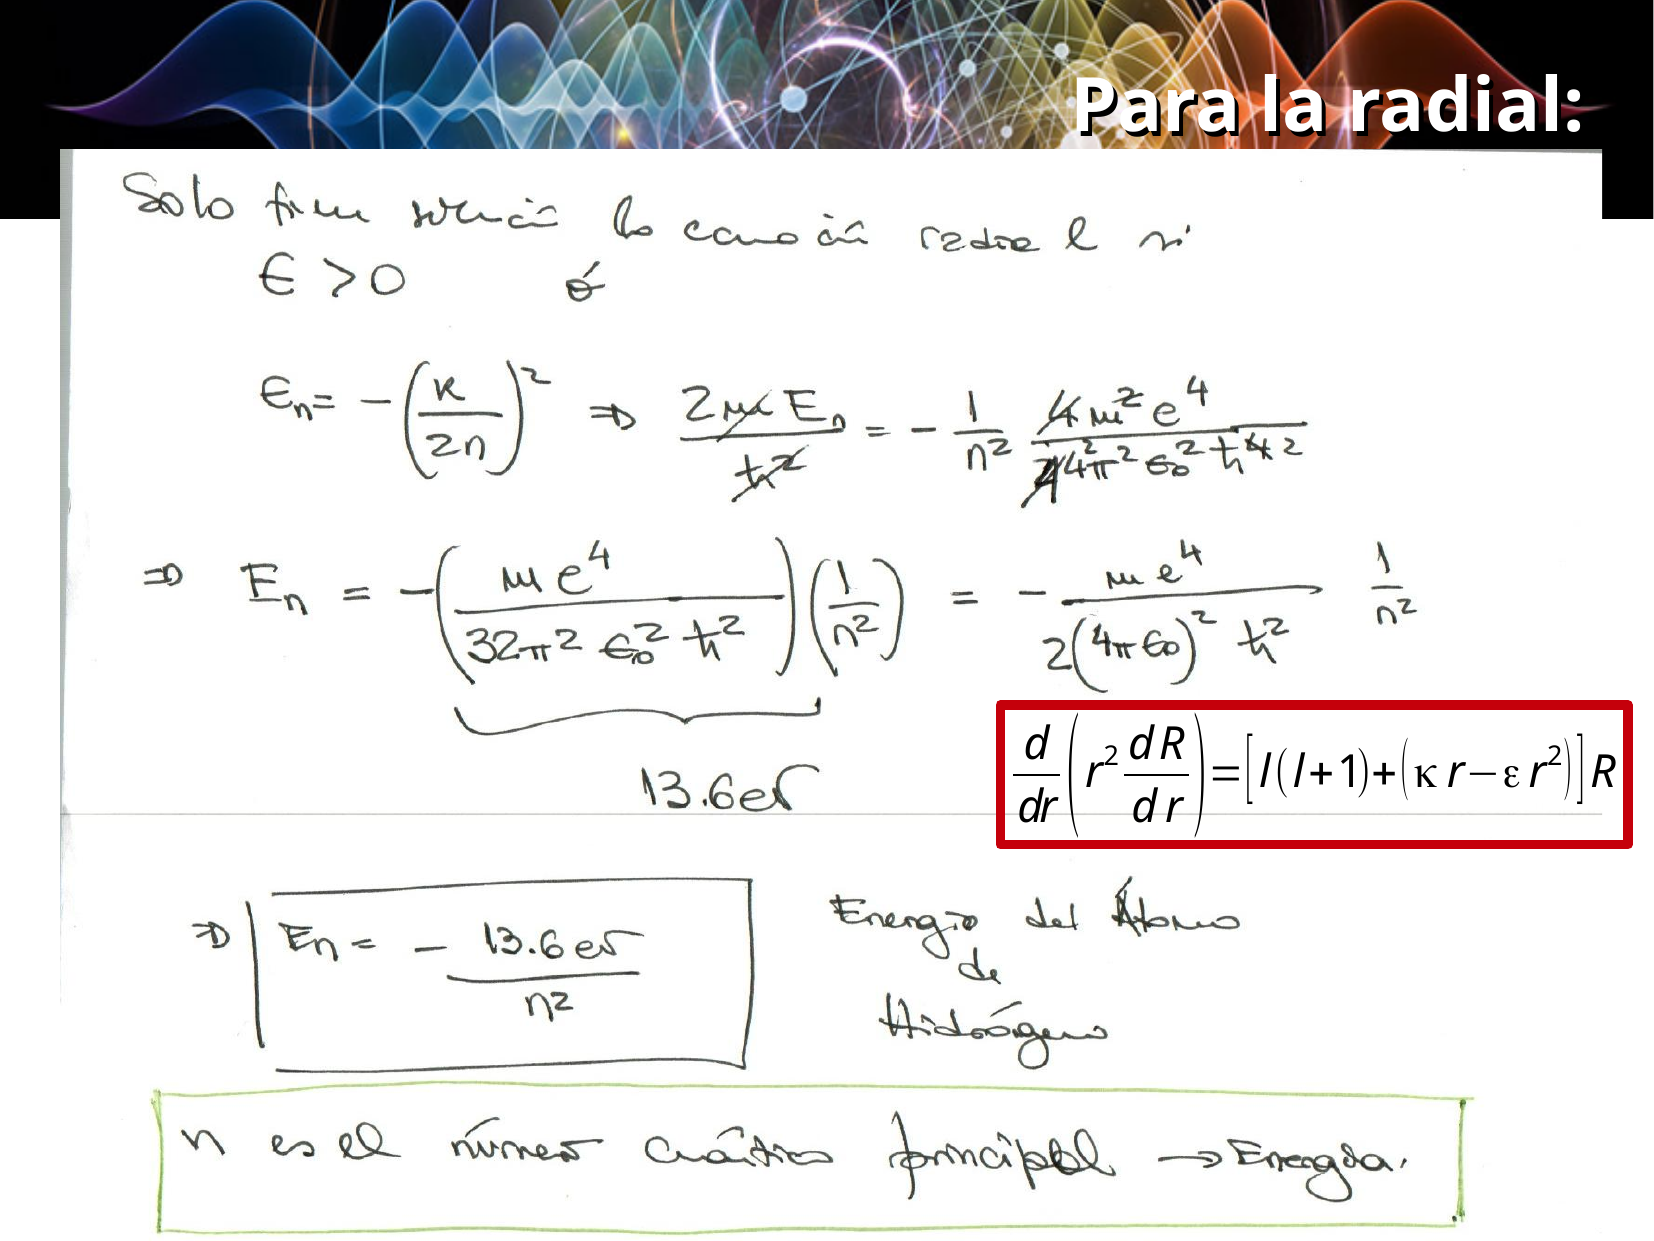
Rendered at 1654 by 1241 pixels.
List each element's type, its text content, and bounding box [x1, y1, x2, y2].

title Para la radial: [45, 15, 1606, 191]
picture [0, 0, 1654, 1241]
chart [1005, 709, 1624, 841]
